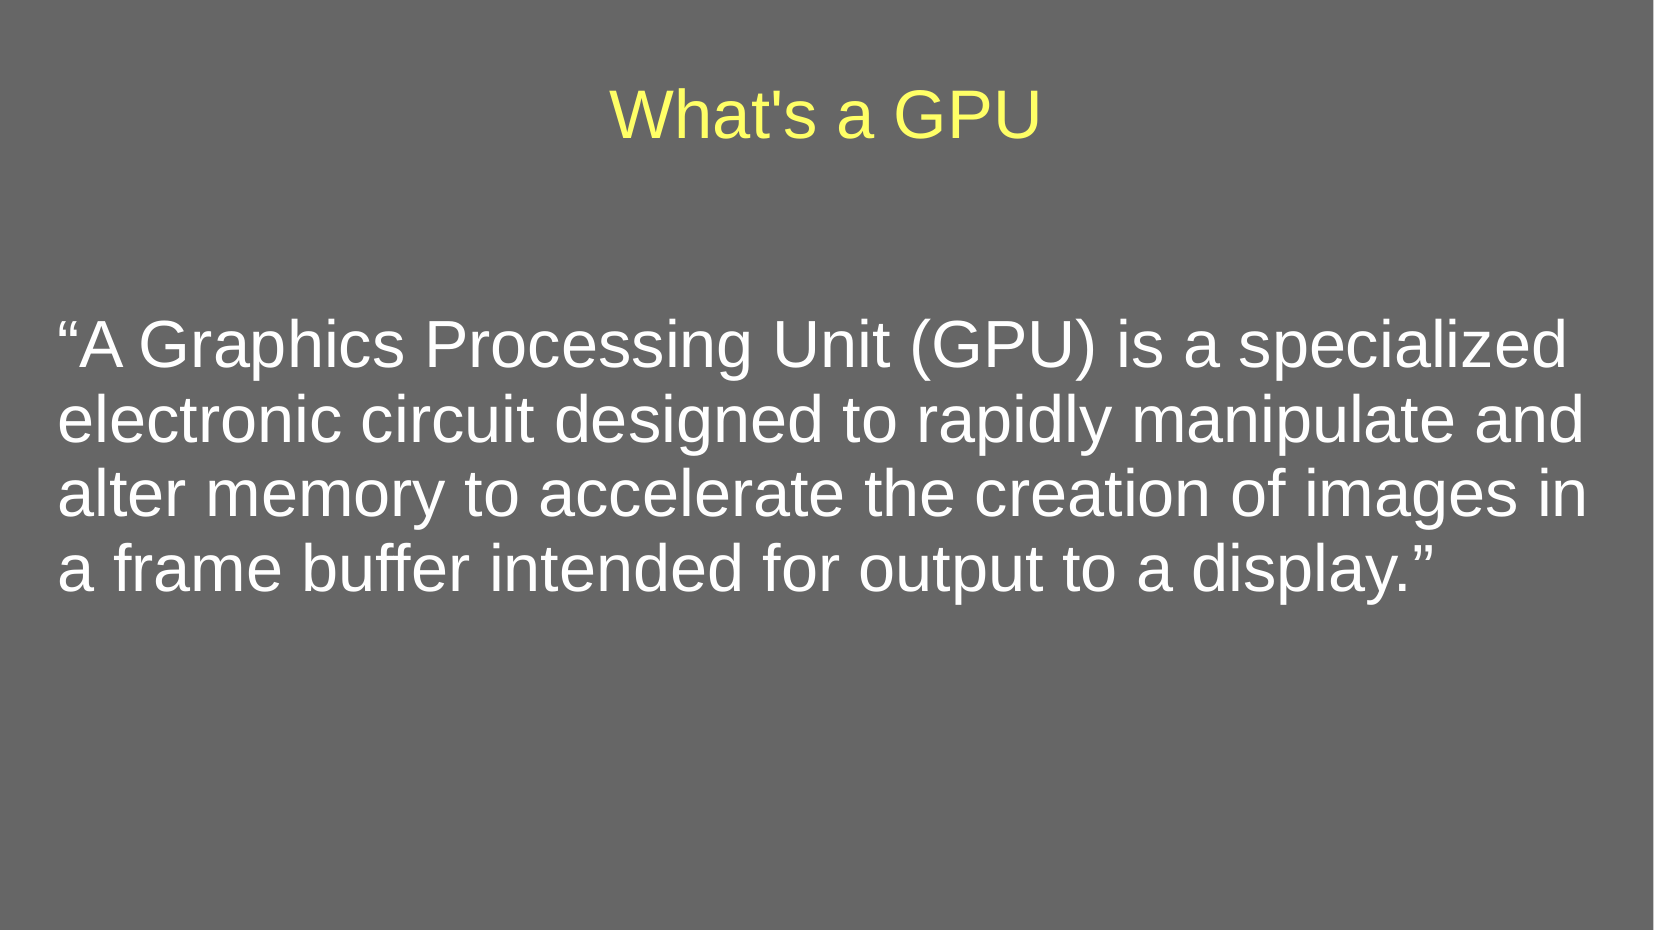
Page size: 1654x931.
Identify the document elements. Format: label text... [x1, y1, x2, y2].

text_box “A Graphics Processing Unit (GPU) is a specialized electronic circuit designed to rapidly manipulate and alter memory to accelerate the creation of images in a frame buffer intended for output to a display.” [42, 299, 1611, 614]
title What's a GPU [82, 36, 1571, 193]
